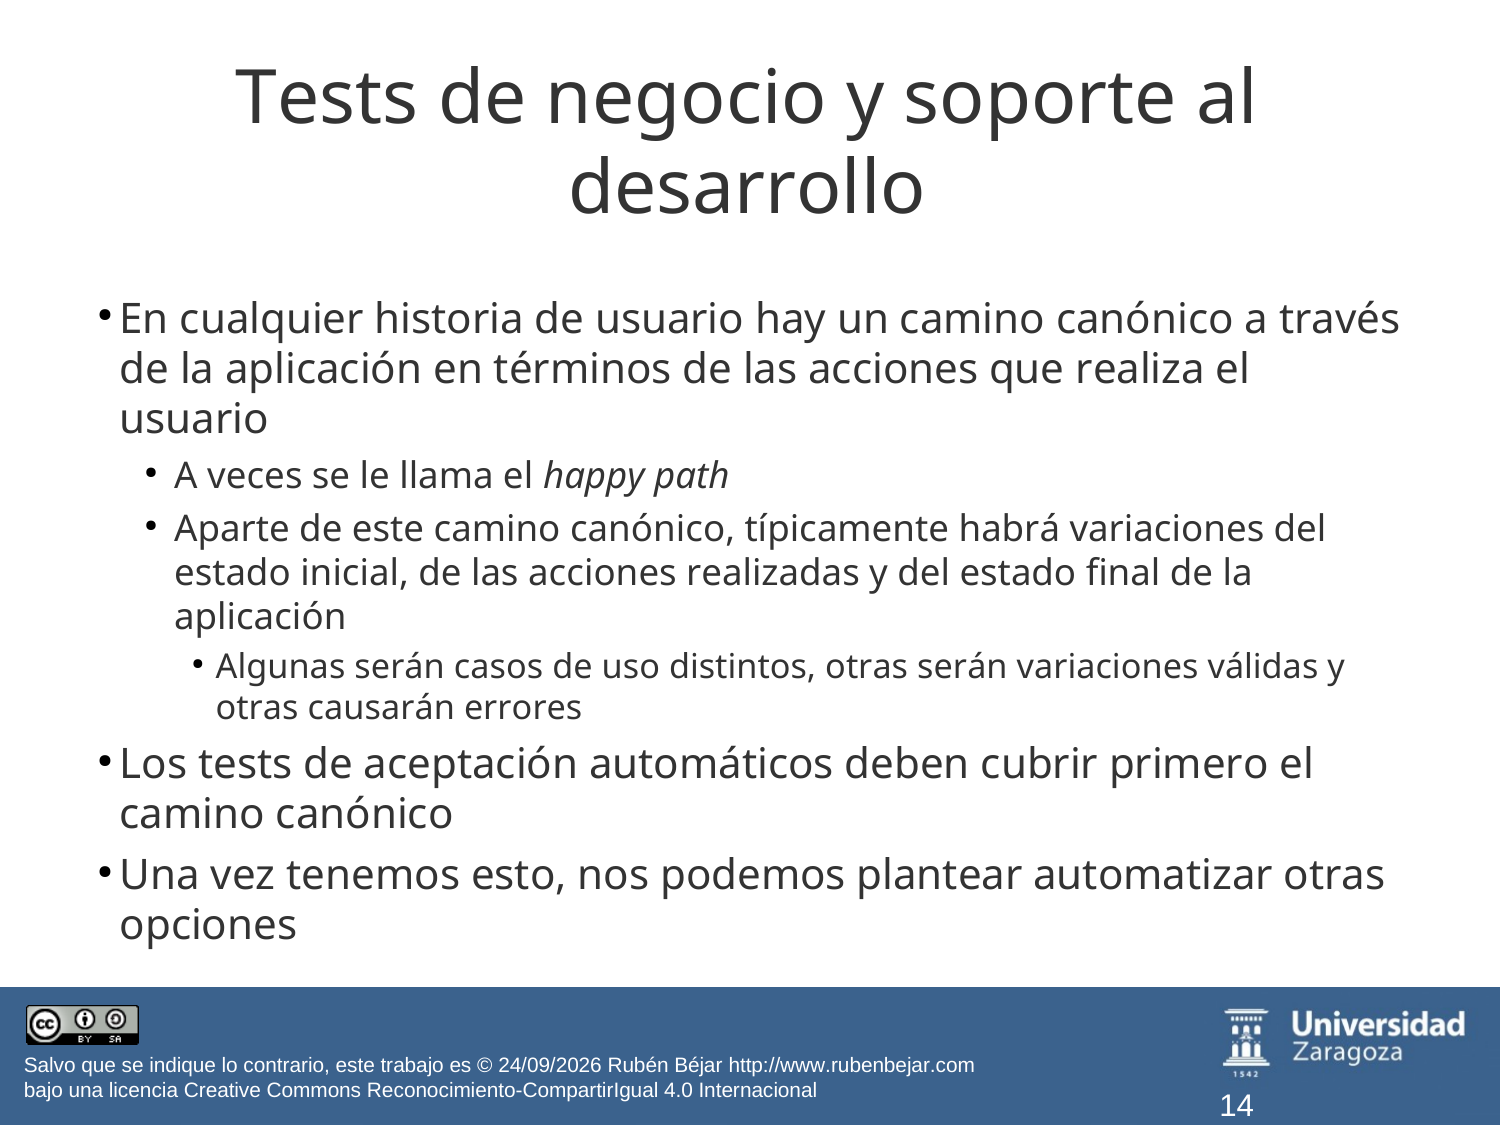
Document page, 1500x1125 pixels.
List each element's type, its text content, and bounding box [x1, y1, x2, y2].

title Tests de negocio y soporte al desarrollo [74, 20, 1420, 257]
list En cualquier historia de usuario hay un camino canónico a través de la aplicación en términos de las acciones que realiza el usuario A veces se le llama el happy path Aparte de este camino canónico, típicamente habrá variaciones del estado inicial, de las acciones realizadas y del estado final de la aplicación Algunas serán casos de uso distintos, otras serán variaciones válidas y otras causarán errores Los tests de aceptación automáticos deben cubrir primero el camino canónico Una vez tenemos esto, nos podemos plantear automatizar otras opciones [82, 283, 1418, 957]
picture [0, 987, 1500, 1125]
